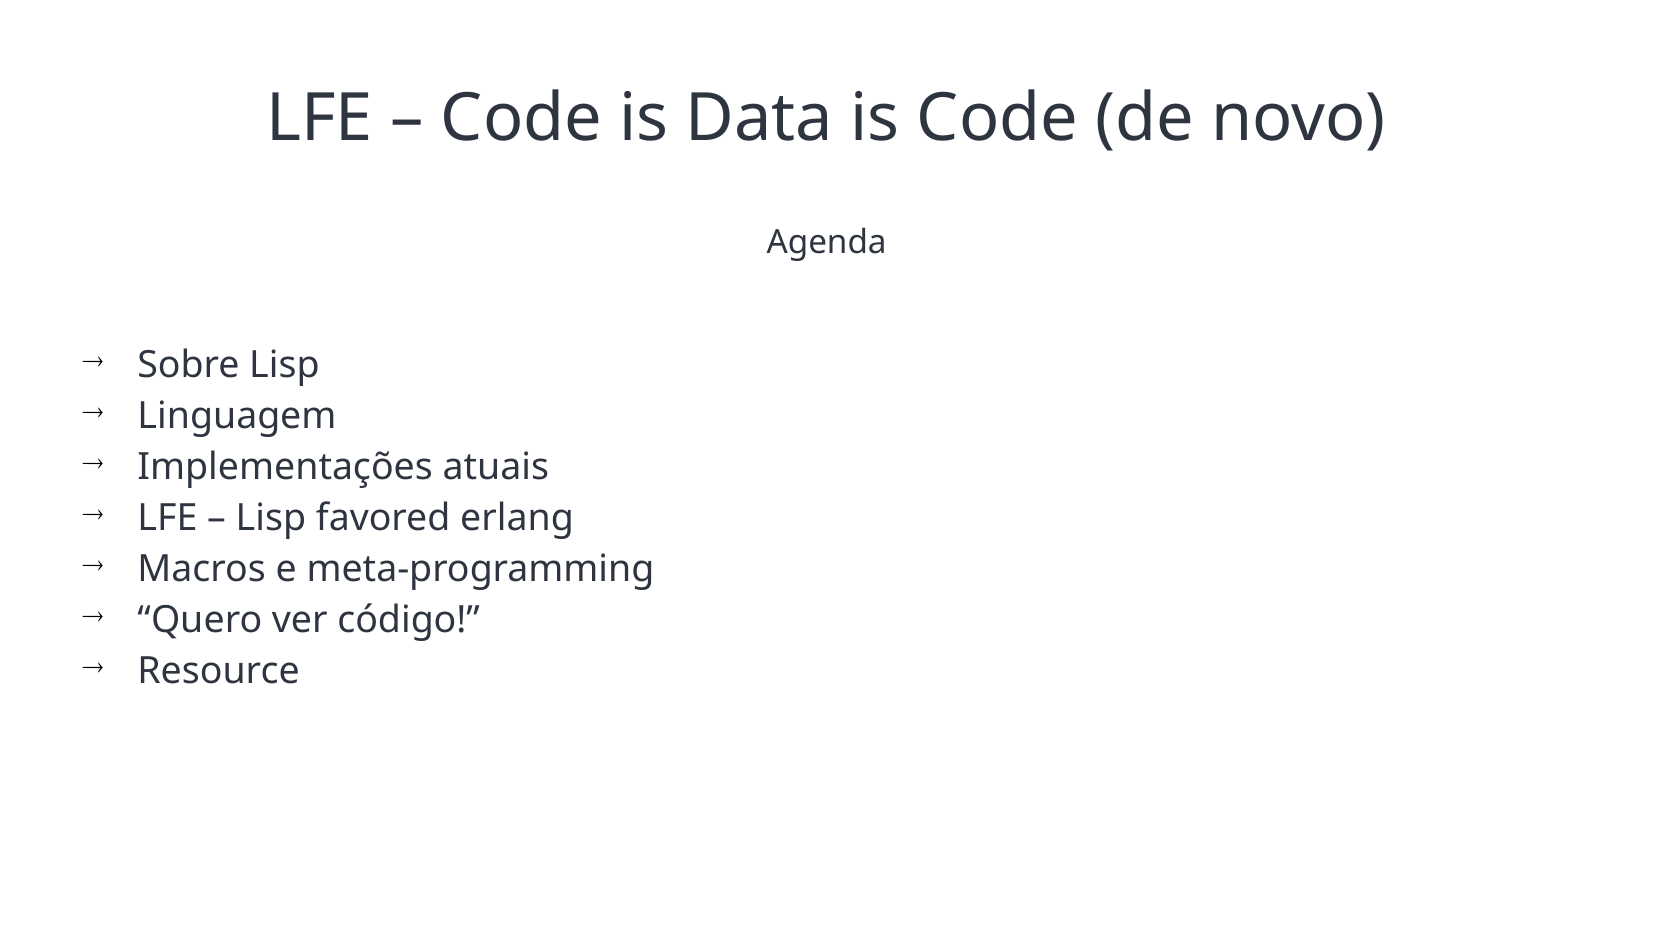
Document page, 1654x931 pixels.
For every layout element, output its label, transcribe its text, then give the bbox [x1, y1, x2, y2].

text_box Agenda [82, 217, 1571, 263]
subtitle Sobre Lisp Linguagem Implementações atuais LFE – Lisp favored erlang Macros e meta-programming “Quero ver código!” Resource [82, 337, 1571, 758]
title LFE – Code is Data is Code (de novo) [82, 37, 1571, 193]
